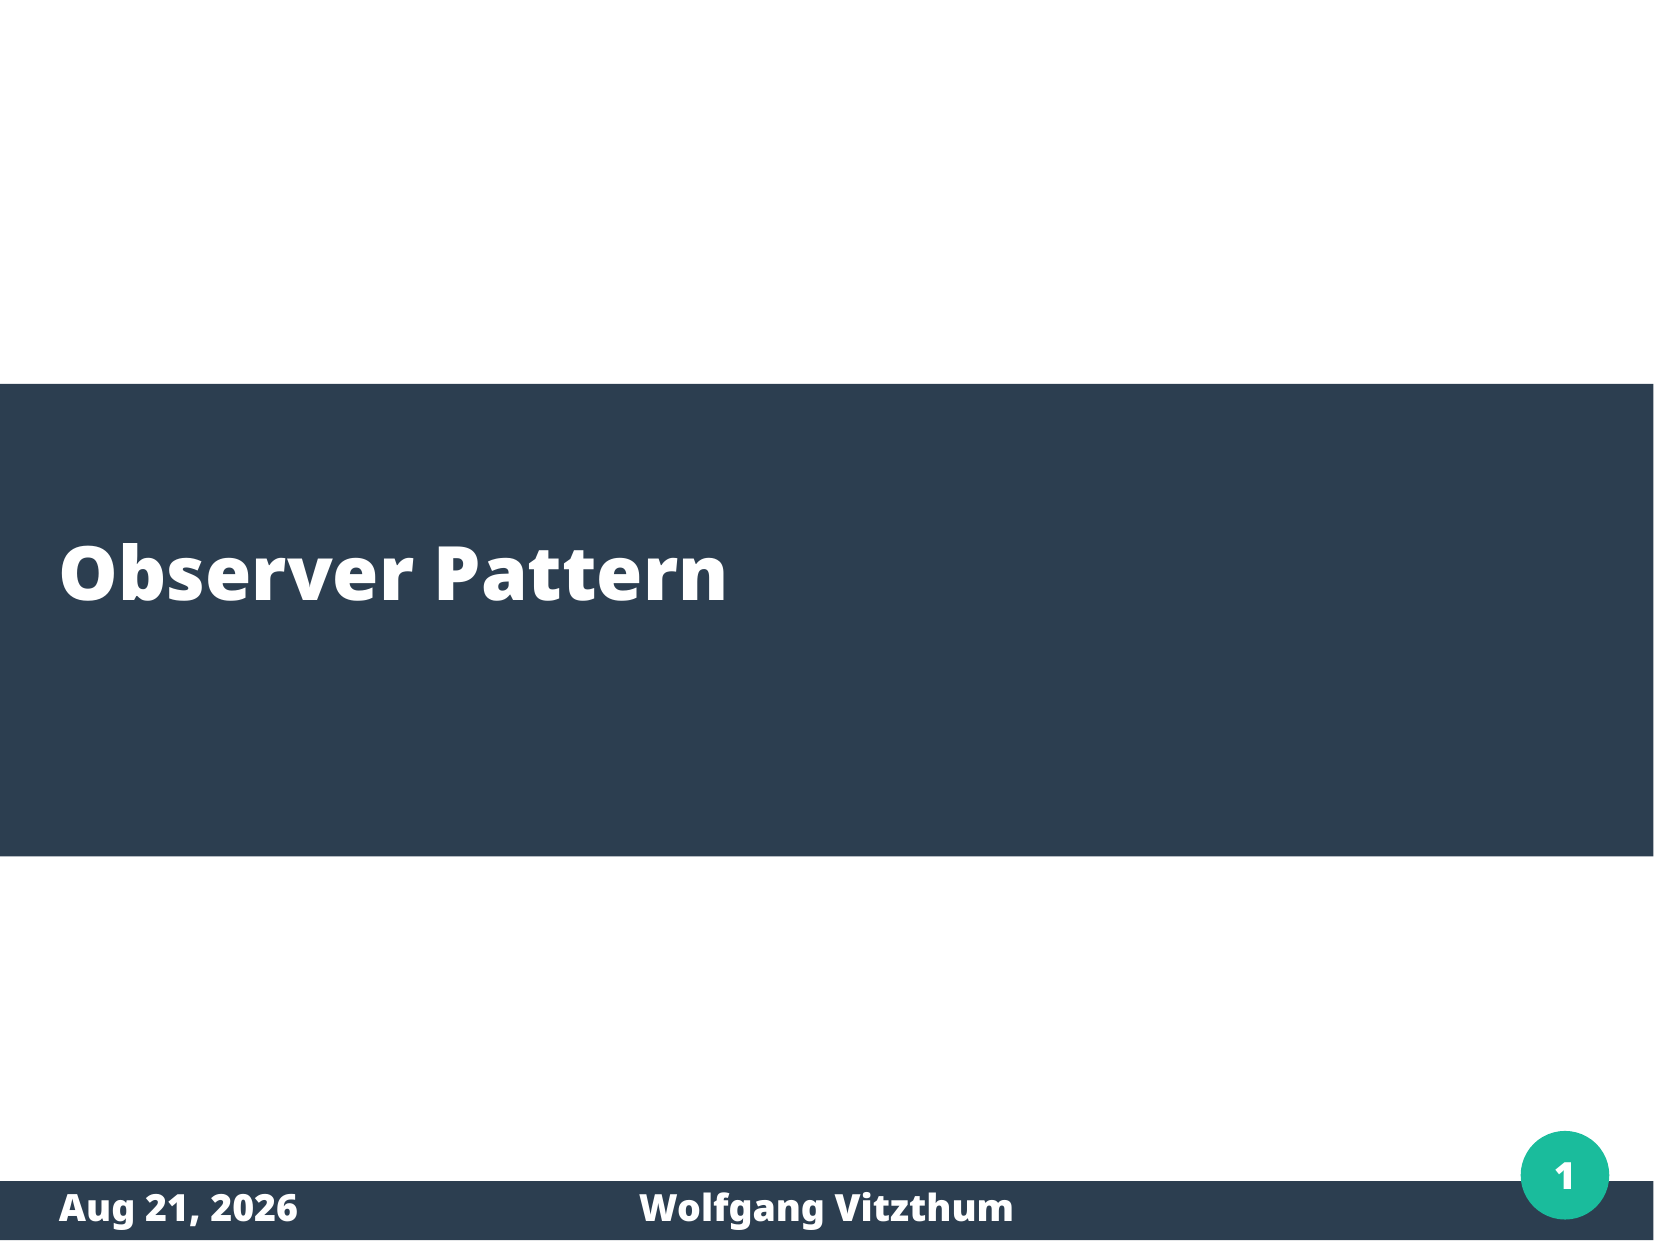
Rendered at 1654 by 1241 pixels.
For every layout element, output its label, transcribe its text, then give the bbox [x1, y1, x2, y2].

title Observer Pattern [59, 492, 1595, 650]
